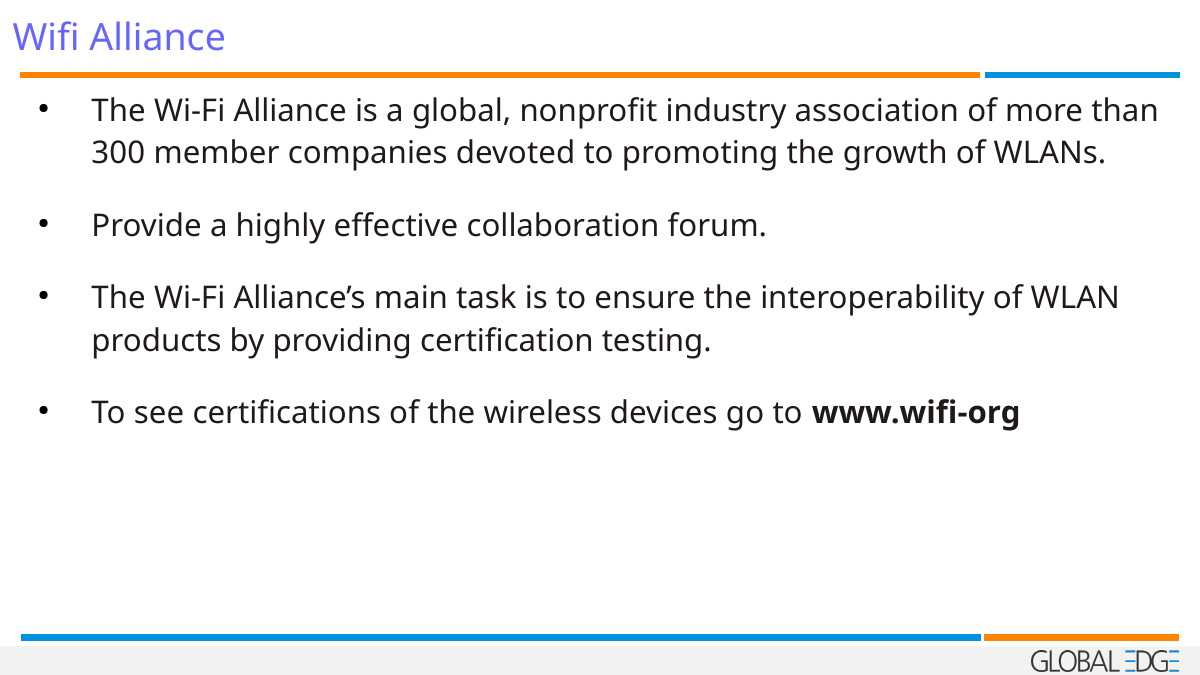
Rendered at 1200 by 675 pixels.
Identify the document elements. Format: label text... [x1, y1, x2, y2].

title Wifi Alliance [12, 9, 1088, 63]
picture [1031, 650, 1179, 672]
list The Wi-Fi Alliance is a global, nonprofit industry association of more than 300 member companies devoted to promoting the growth of WLANs. Provide a highly effective collaboration forum. The Wi-Fi Alliance’s main task is to ensure the interoperability of WLAN products by providing certification testing. To see certifications of the wireless devices go to www.wifi-org [20, 87, 1179, 628]
